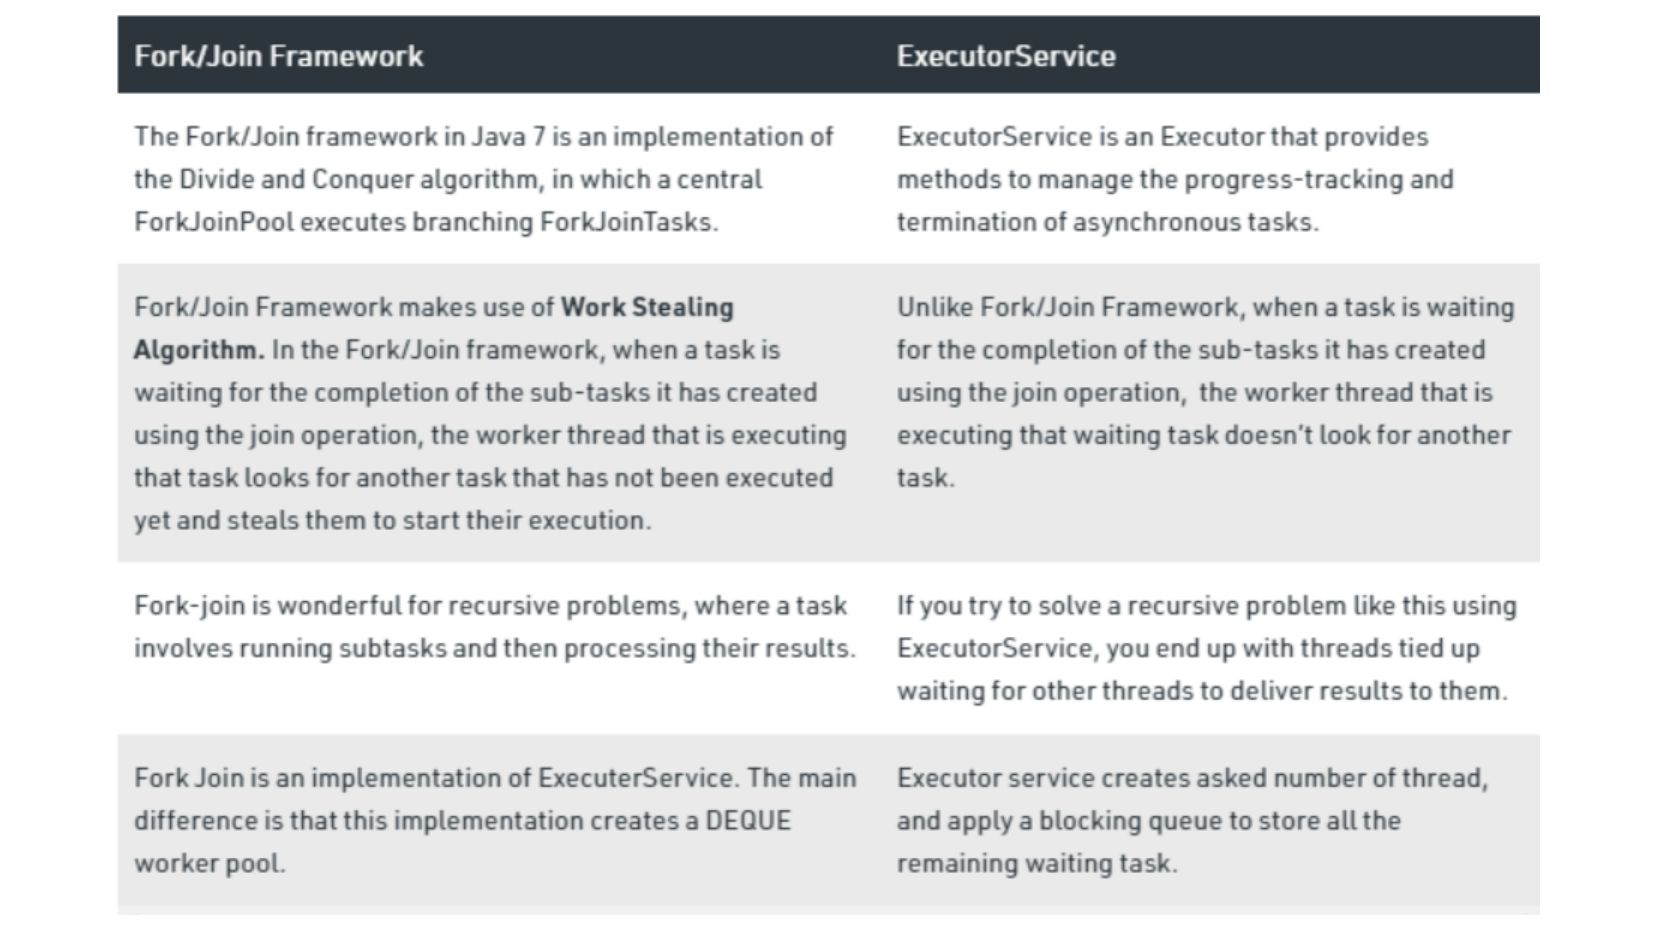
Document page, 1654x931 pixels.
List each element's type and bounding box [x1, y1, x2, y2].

picture [116, 14, 1540, 916]
